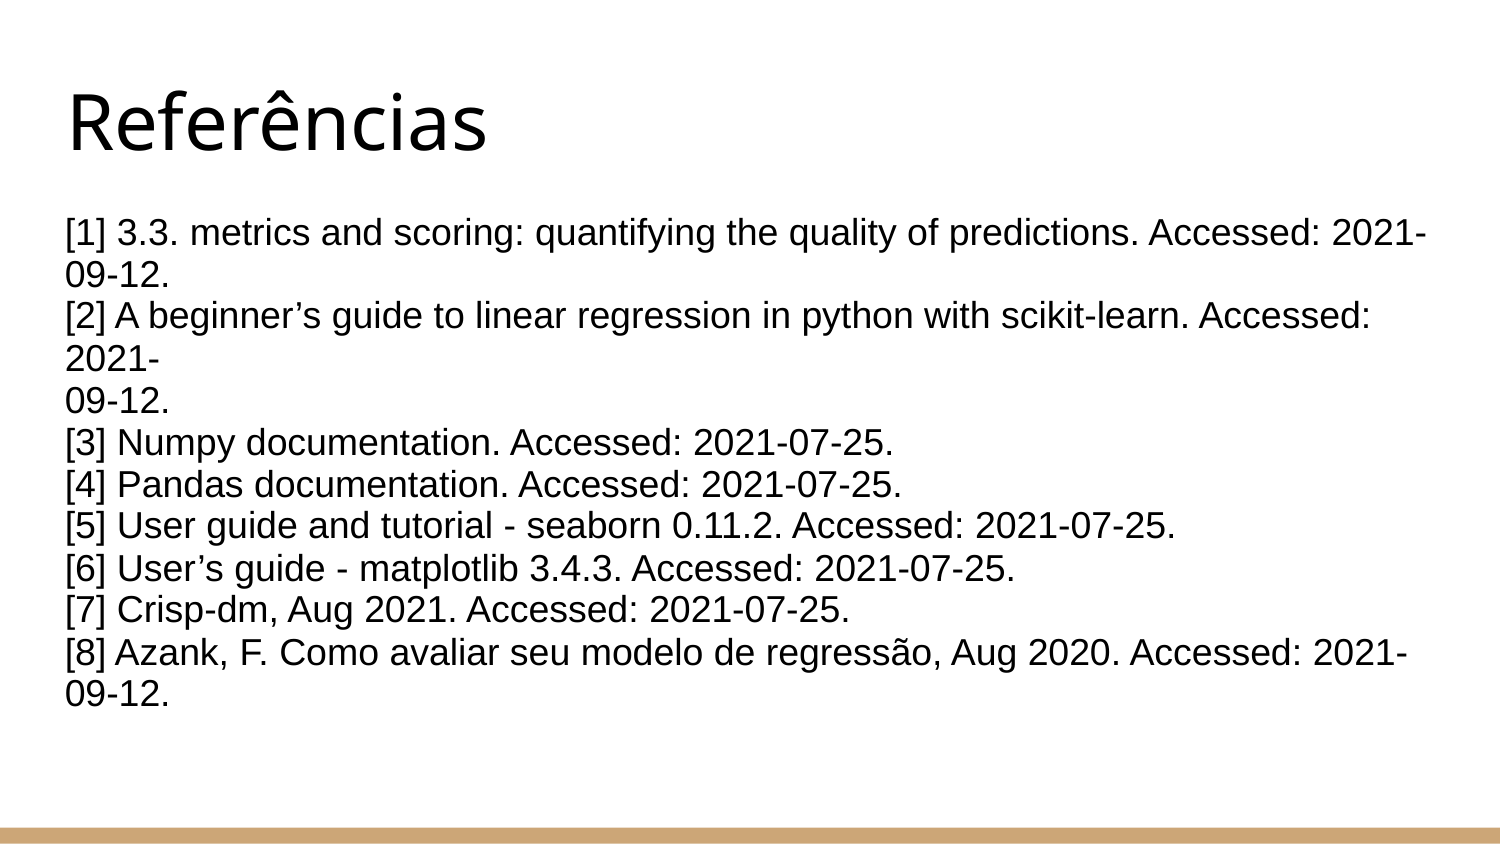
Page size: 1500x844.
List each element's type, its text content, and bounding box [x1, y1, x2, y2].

title Referências [51, 51, 1449, 189]
subtitle [1] 3.3. metrics and scoring: quantifying the quality of predictions. Accessed: 2021-09-12. [2] A beginner’s guide to linear regression in python with scikit-learn. Accessed: 2021- 09-12. [3] Numpy documentation. Accessed: 2021-07-25. [4] Pandas documentation. Accessed: 2021-07-25. [5] User guide and tutorial - seaborn 0.11.2. Accessed: 2021-07-25. [6] User’s guide - matplotlib 3.4.3. Accessed: 2021-07-25. [7] Crisp-dm, Aug 2021. Accessed: 2021-07-25. [8] Azank, F. Como avaliar seu modelo de regressão, Aug 2020. Accessed: 2021-09-12. [64, 187, 1463, 739]
